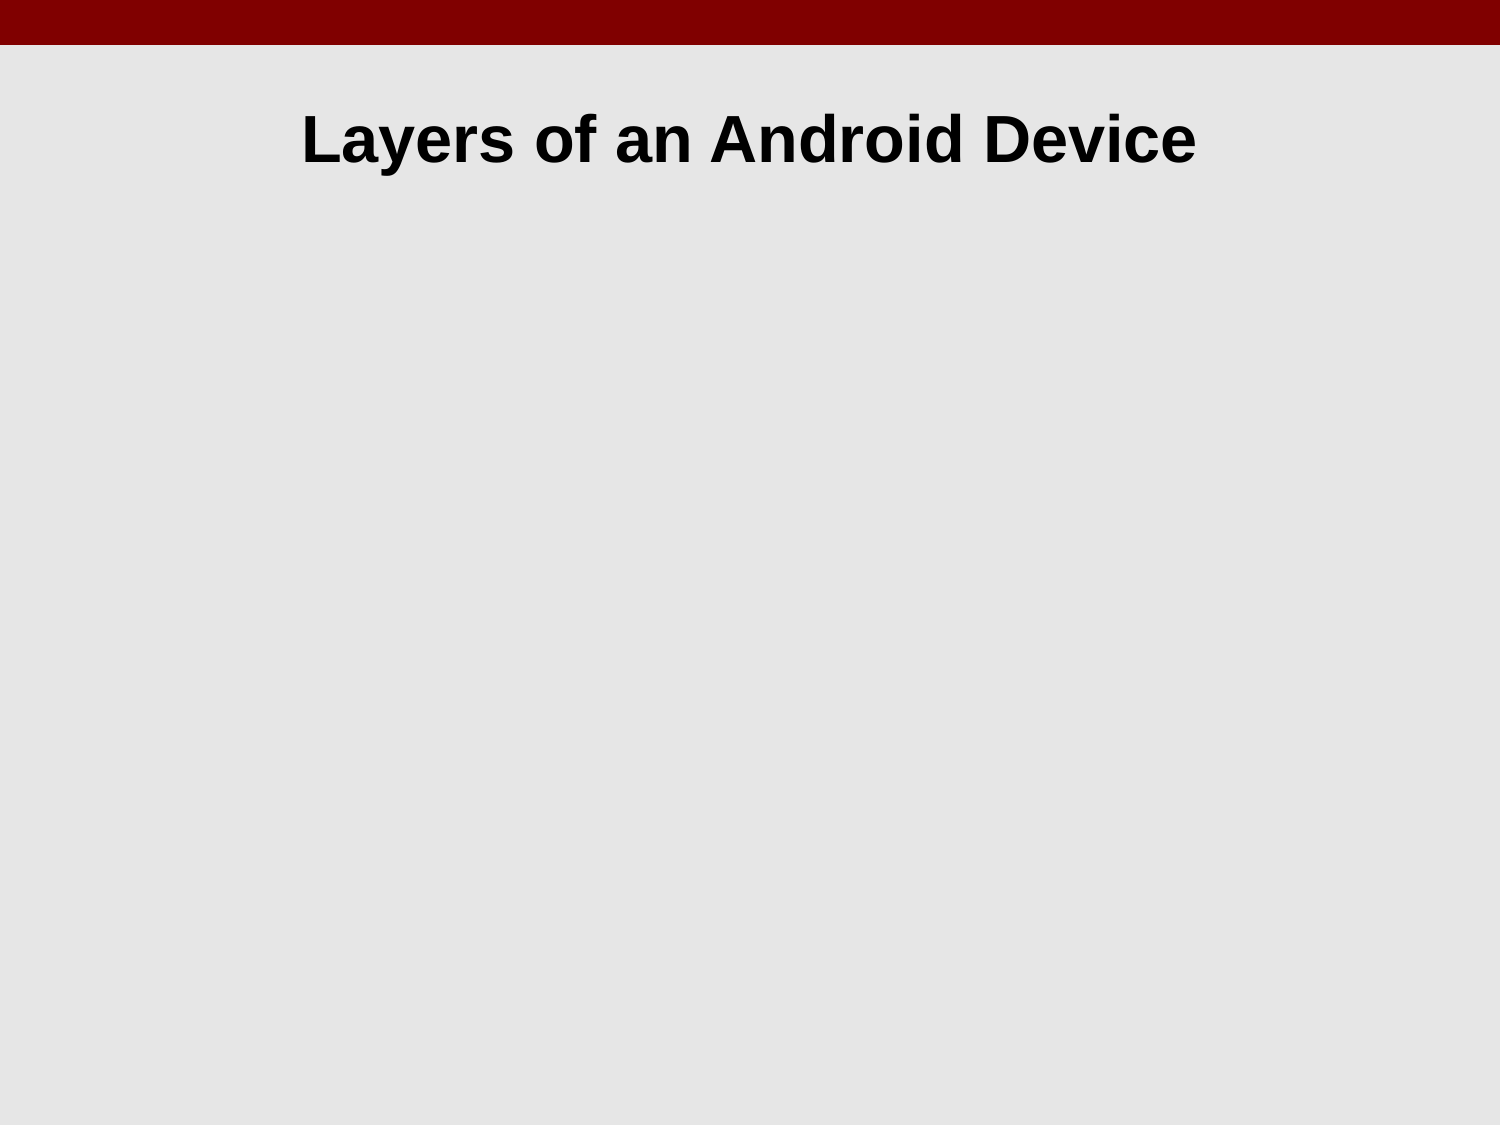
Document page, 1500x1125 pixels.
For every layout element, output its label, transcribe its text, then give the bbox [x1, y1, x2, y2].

title Layers of an Android Device [75, 45, 1425, 234]
